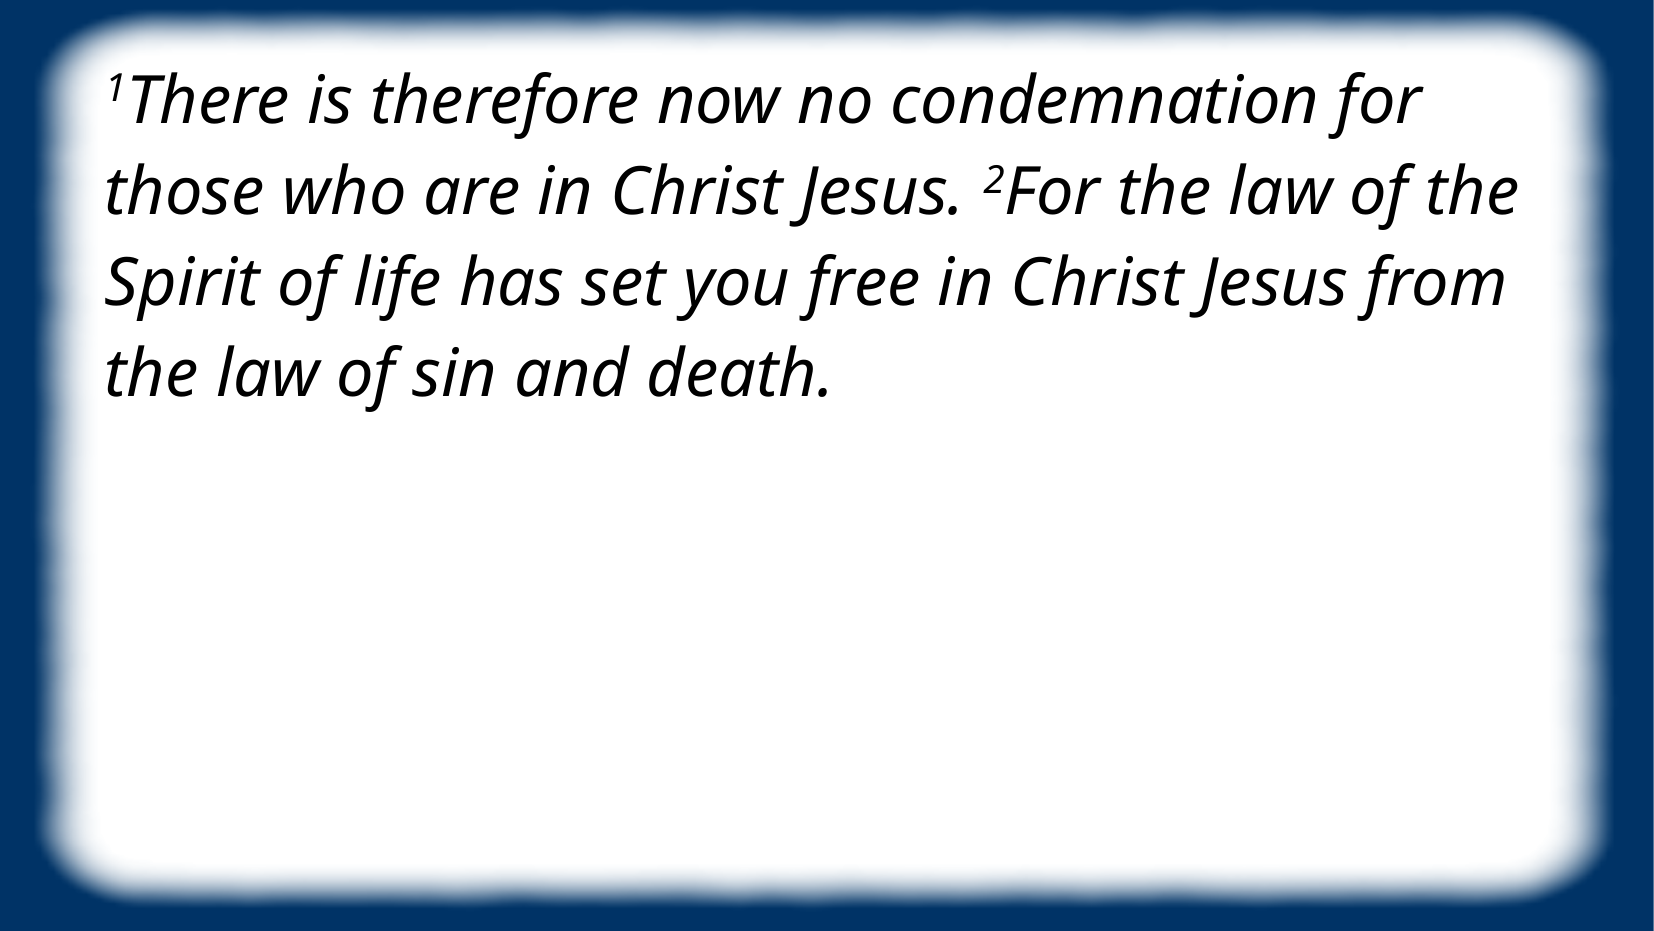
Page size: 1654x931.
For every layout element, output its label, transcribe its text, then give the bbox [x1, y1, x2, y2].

picture [0, 0, 1654, 931]
text_box 1There is therefore now no condemnation for those who are in Christ Jesus. 2For the law of the Spirit of life has set you free in Christ Jesus from the law of sin and death. [90, 45, 1561, 415]
